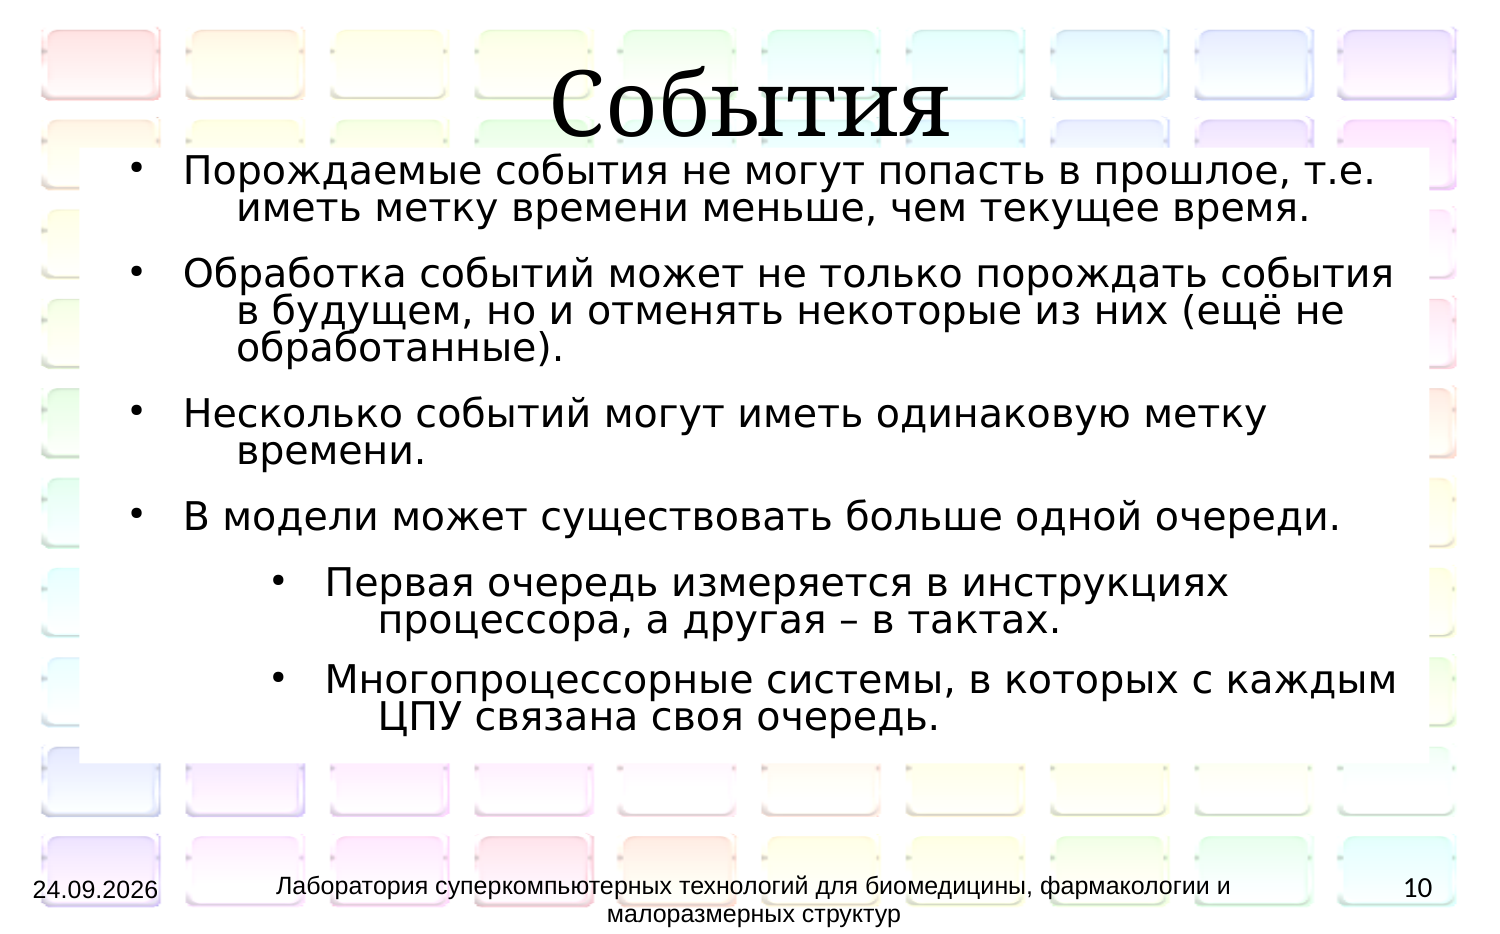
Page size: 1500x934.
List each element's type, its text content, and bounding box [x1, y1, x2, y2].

title События [75, 37, 1426, 136]
text_box Лаборатория суперкомпьютерных технологий для биомедицины, фармакологии и малоразмерных структур [171, 864, 1338, 915]
list Порождаемые события не могут попасть в прошлое, т.е. иметь метку времени меньше, чем текущее время. Обработка событий может не только порождать события в будущем, но и отменять некоторые из них (ещё не обработанные). Несколько событий могут иметь одинаковую метку времени. В модели может существовать больше одной очереди. Первая очередь измеряется в инструкциях процессора, а другая – в тактах. Многопроцессорные системы, в которых с каждым ЦПУ связана своя очередь. [79, 147, 1430, 764]
text_box [1387, 868, 1473, 918]
text_box 25.10.2012 [17, 868, 184, 918]
